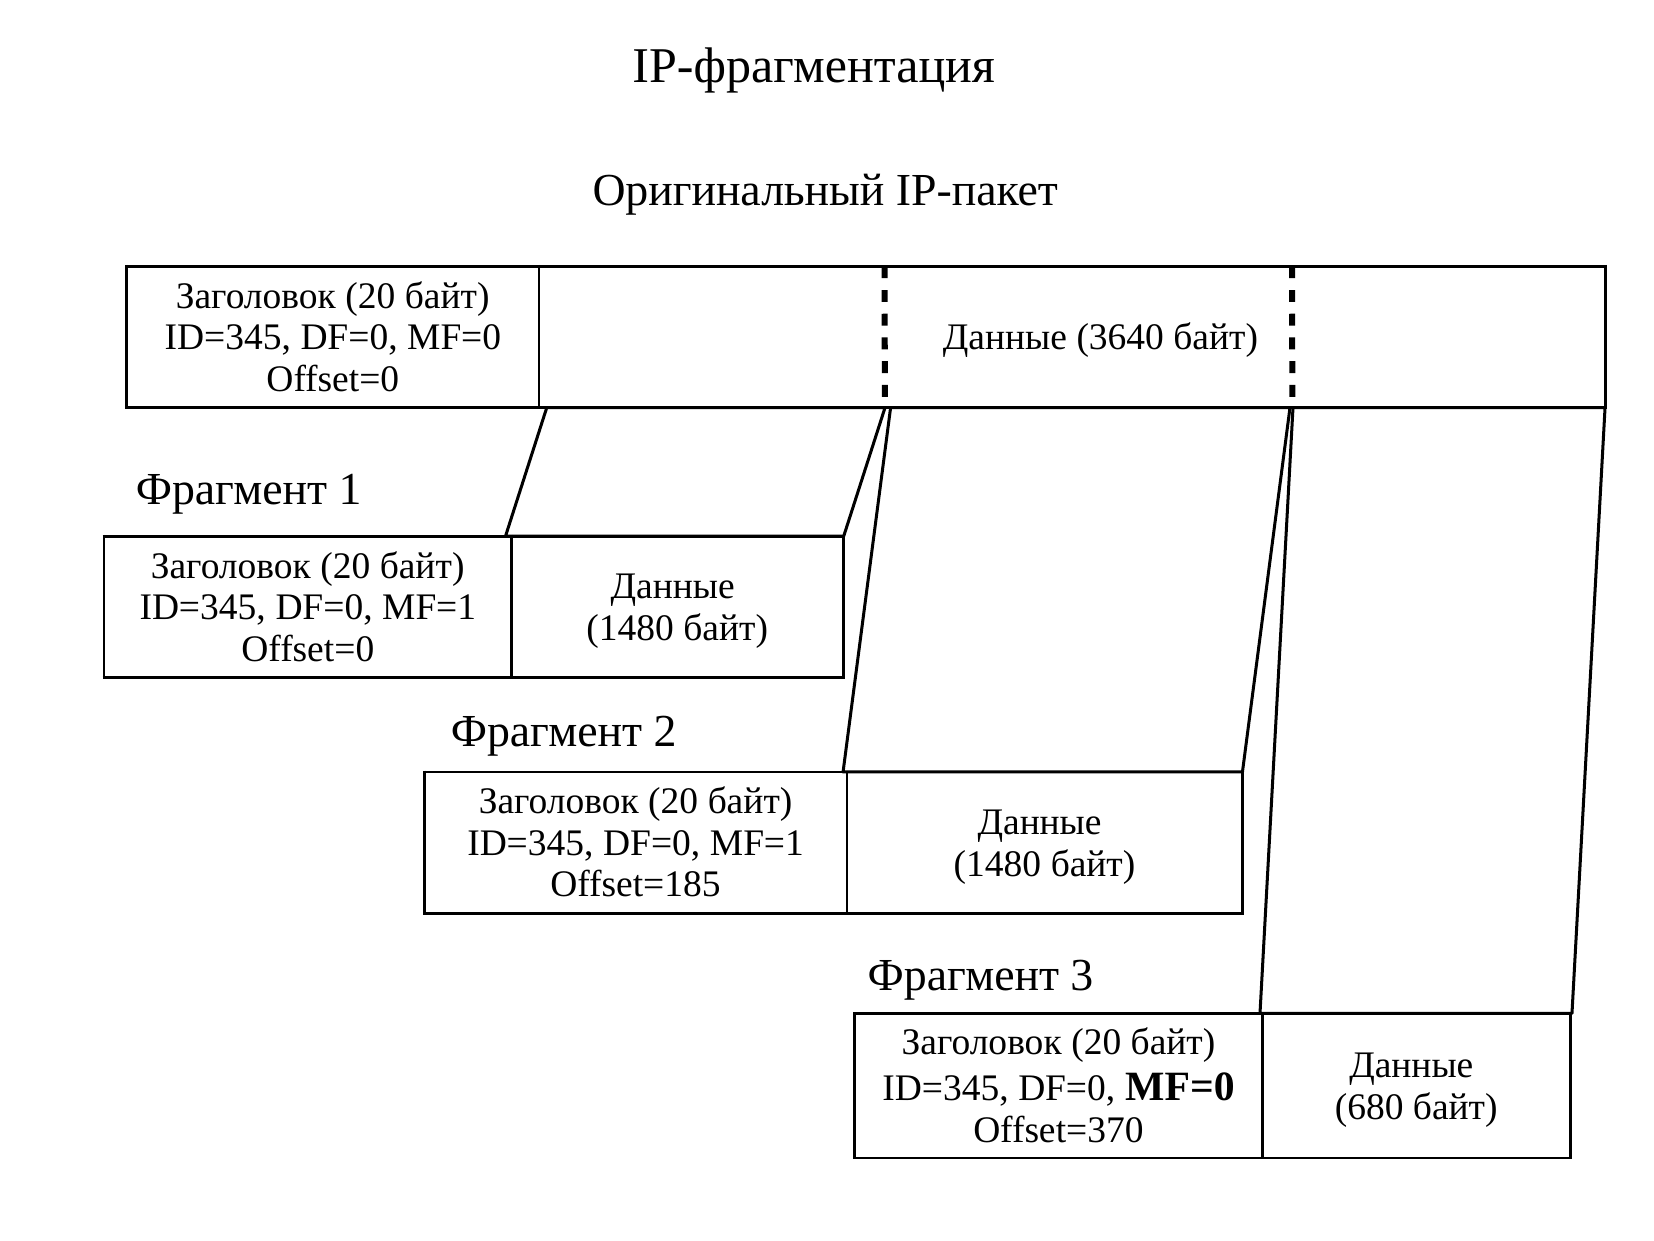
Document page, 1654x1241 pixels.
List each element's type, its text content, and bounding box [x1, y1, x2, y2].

table_header Заголовок (20 байт) ID=345, DF=0, MF=1 Offset=0 [105, 538, 510, 676]
table_header Данные (3640 байт) [540, 268, 1604, 406]
table_header Данные (680 байт) [1264, 1015, 1569, 1157]
table_header Заголовок (20 байт) ID=345, DF=0, MF=0 Offset=370 [856, 1015, 1261, 1157]
text_box Фрагмент 3 [849, 939, 1112, 1011]
text_box Фрагмент 1 [118, 453, 380, 525]
table_header Заголовок (20 байт) ID=345, DF=0, MF=0 Offset=0 [128, 268, 538, 406]
text_box Фрагмент 2 [433, 695, 695, 767]
text_box Оригинальный IP-пакет [75, 157, 1576, 231]
text_box IP-фрагментация [617, 30, 1011, 101]
table_header Данные (1480 байт) [848, 774, 1241, 912]
table_header Заголовок (20 байт) ID=345, DF=0, MF=1 Offset=185 [426, 773, 846, 912]
table_header Данные (1480 байт) [513, 538, 842, 676]
